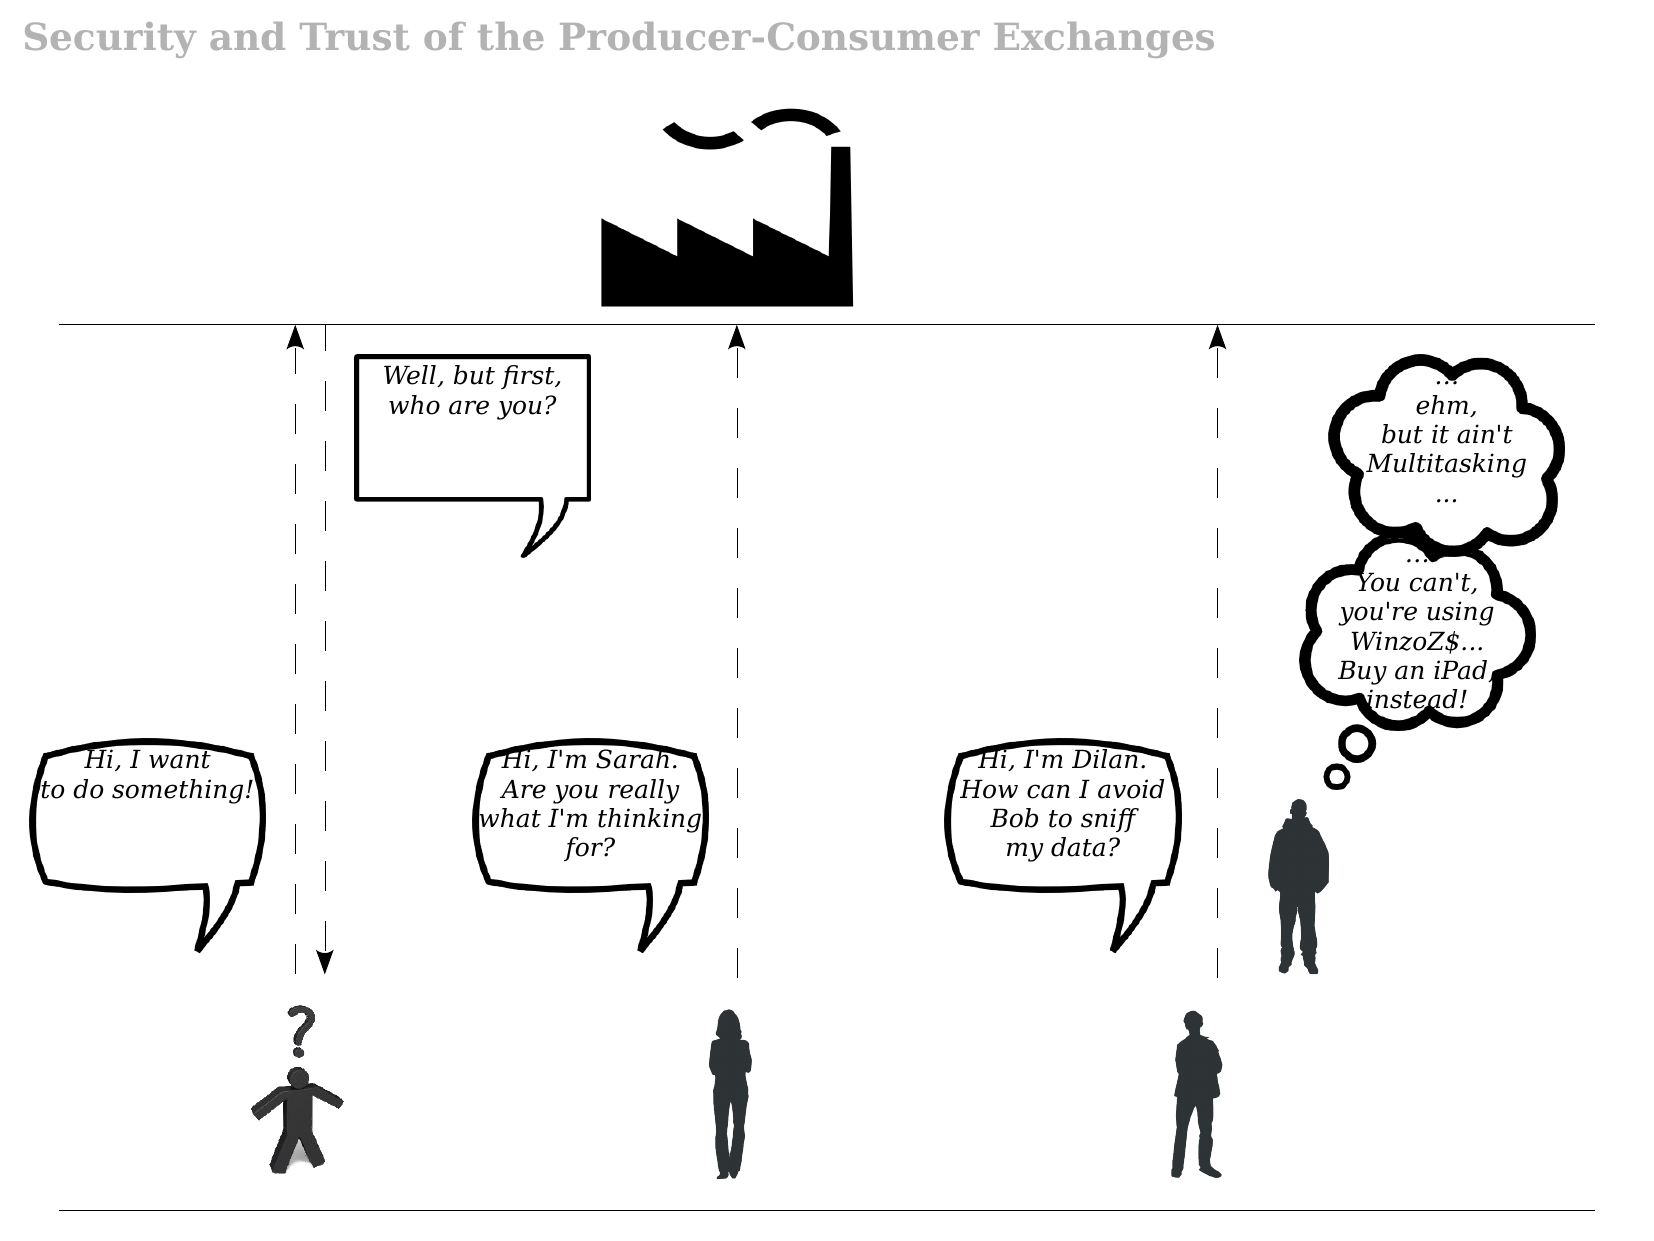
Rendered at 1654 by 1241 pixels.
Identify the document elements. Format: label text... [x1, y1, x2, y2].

picture [354, 354, 591, 558]
picture [177, 974, 414, 1211]
text_box Security and Trust of the Producer-Consumer Exchanges [0, 0, 1239, 74]
picture [1122, 1003, 1260, 1182]
picture [590, 88, 862, 324]
picture [944, 738, 1182, 954]
picture [1299, 354, 1565, 790]
picture [29, 738, 266, 954]
picture [1229, 797, 1367, 975]
picture [660, 1003, 798, 1182]
picture [472, 738, 709, 954]
